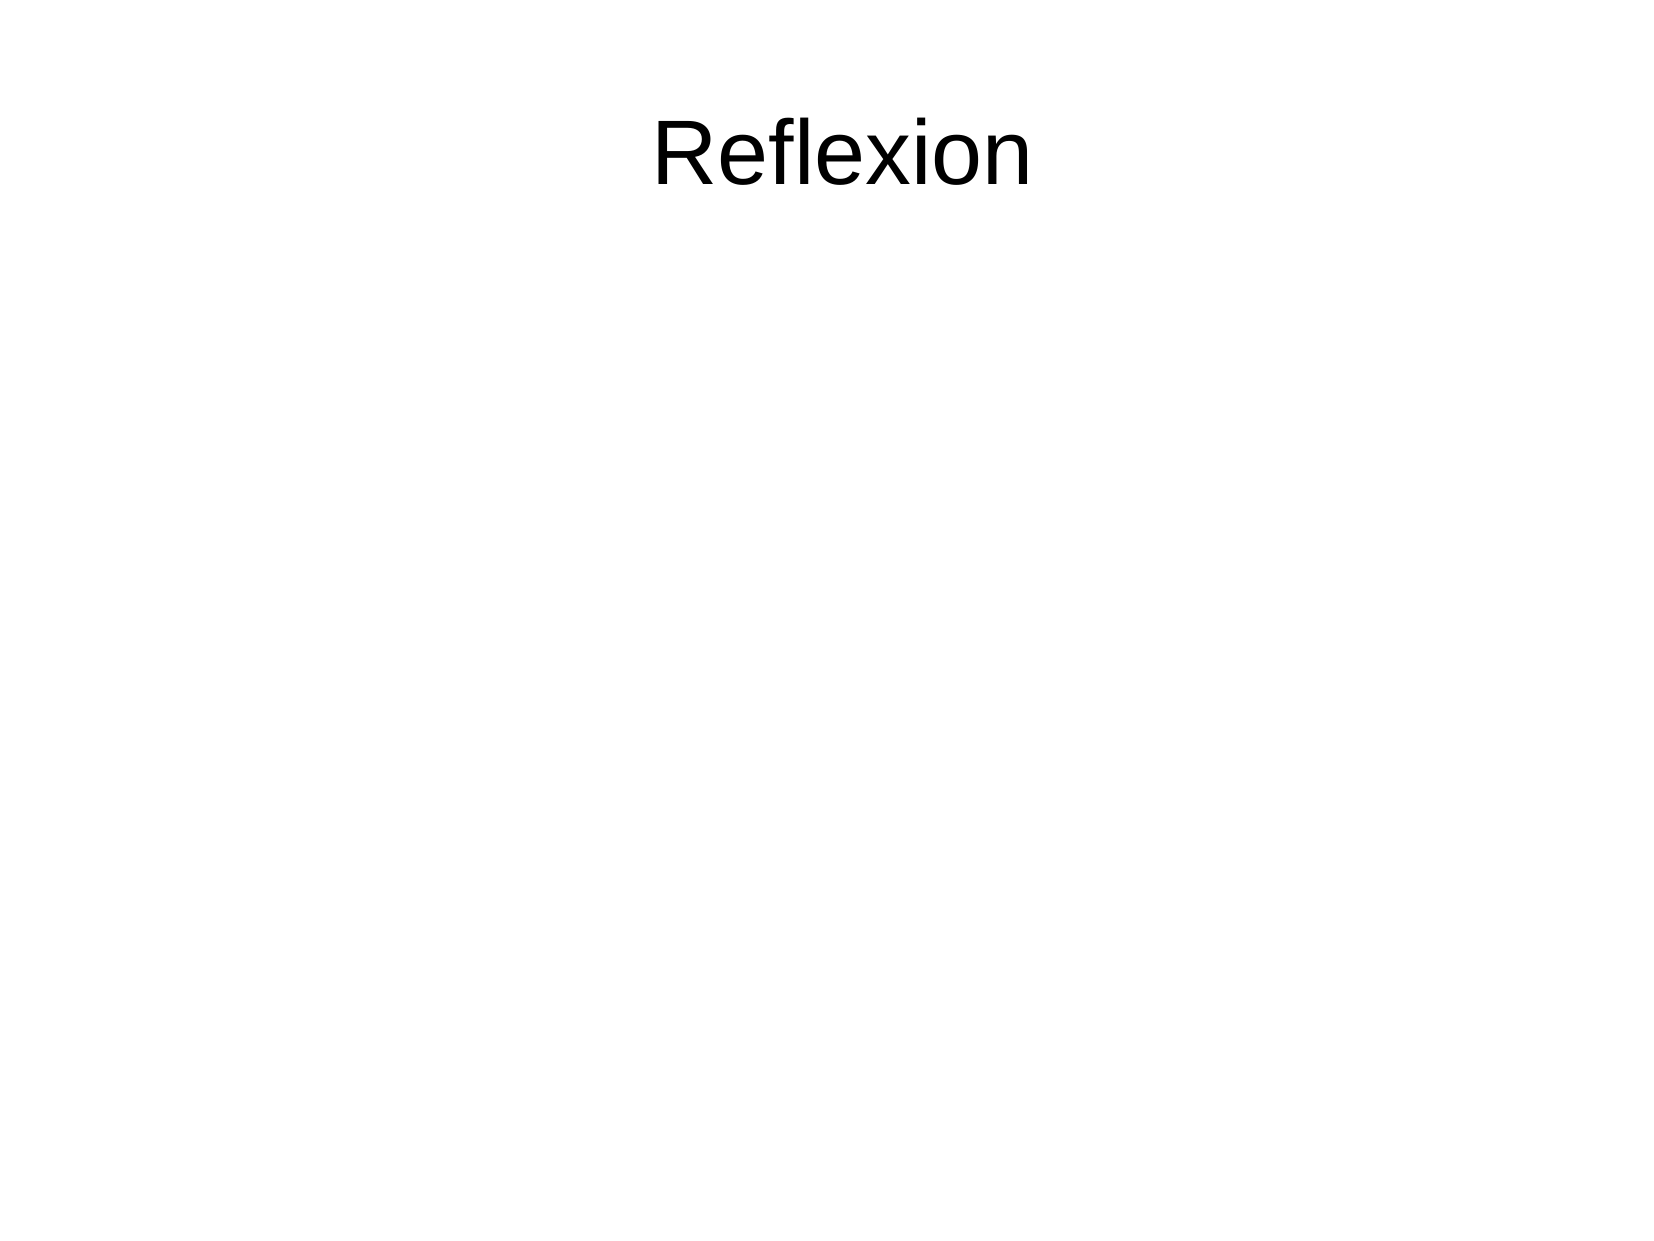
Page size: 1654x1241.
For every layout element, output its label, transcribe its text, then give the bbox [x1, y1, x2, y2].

title Reflexion [82, 49, 1571, 257]
